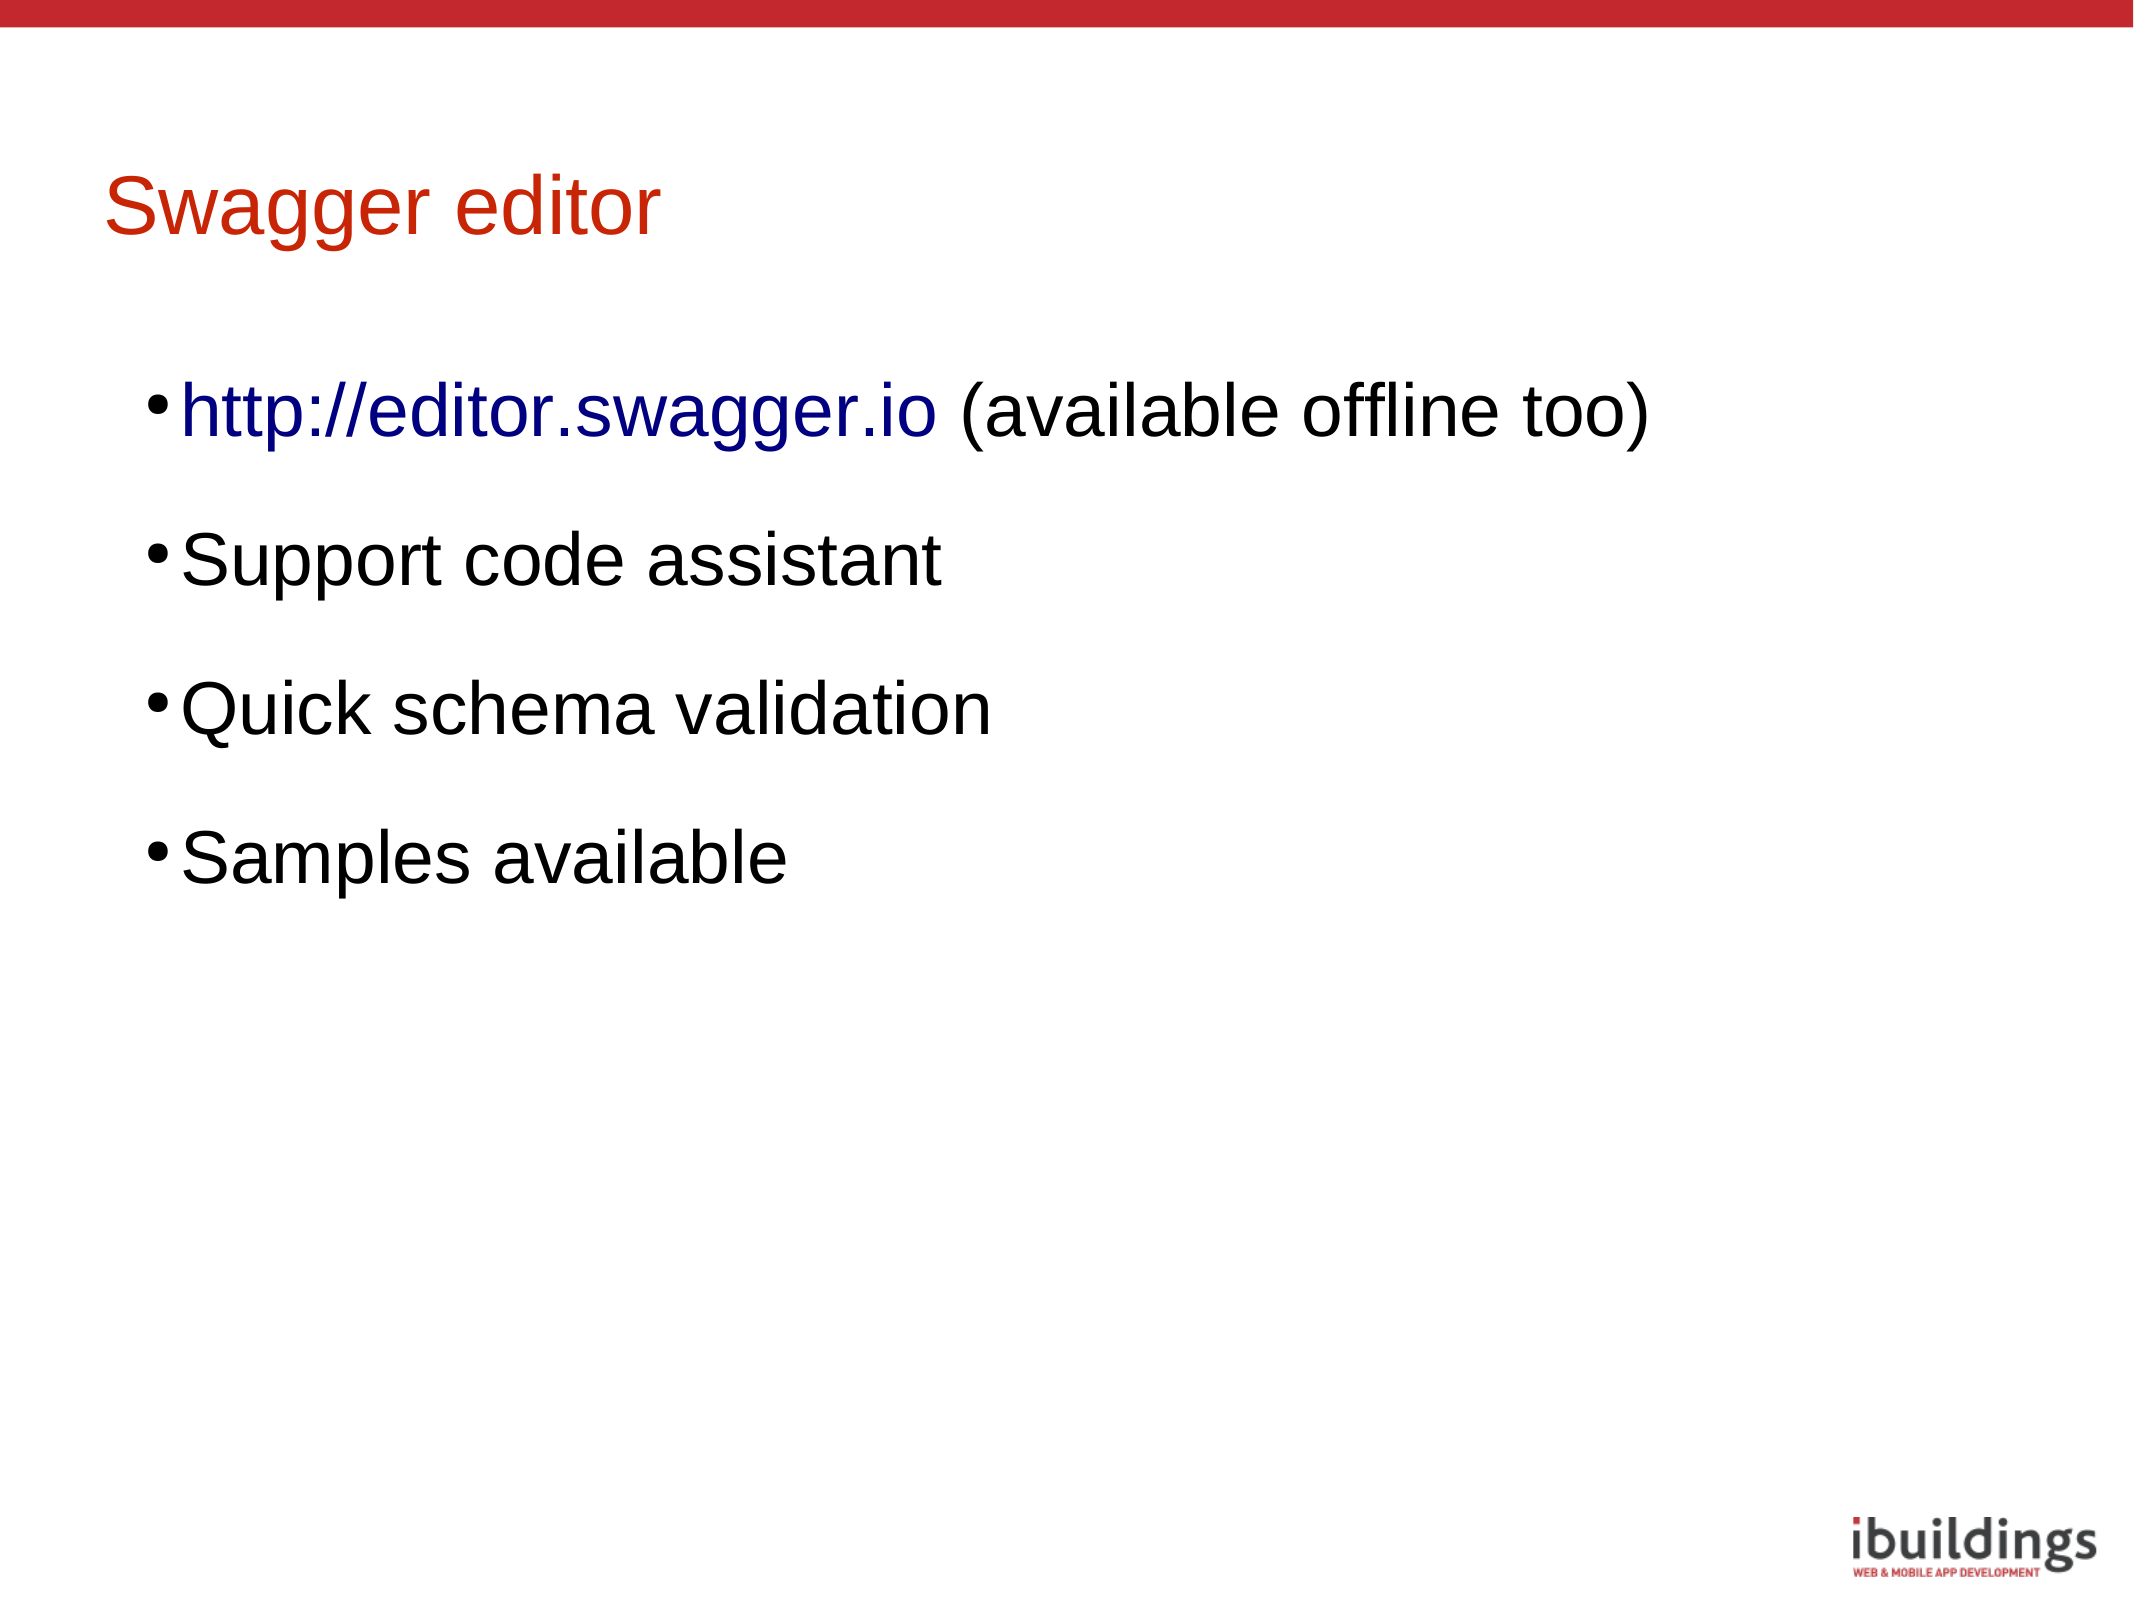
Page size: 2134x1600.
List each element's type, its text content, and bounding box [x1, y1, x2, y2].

picture [1853, 1517, 2099, 1577]
title Swagger editor [95, 137, 1915, 266]
text_box http://editor.swagger.io (available offline too) Support code assistant Quick schema validation Samples available [129, 354, 1914, 1056]
